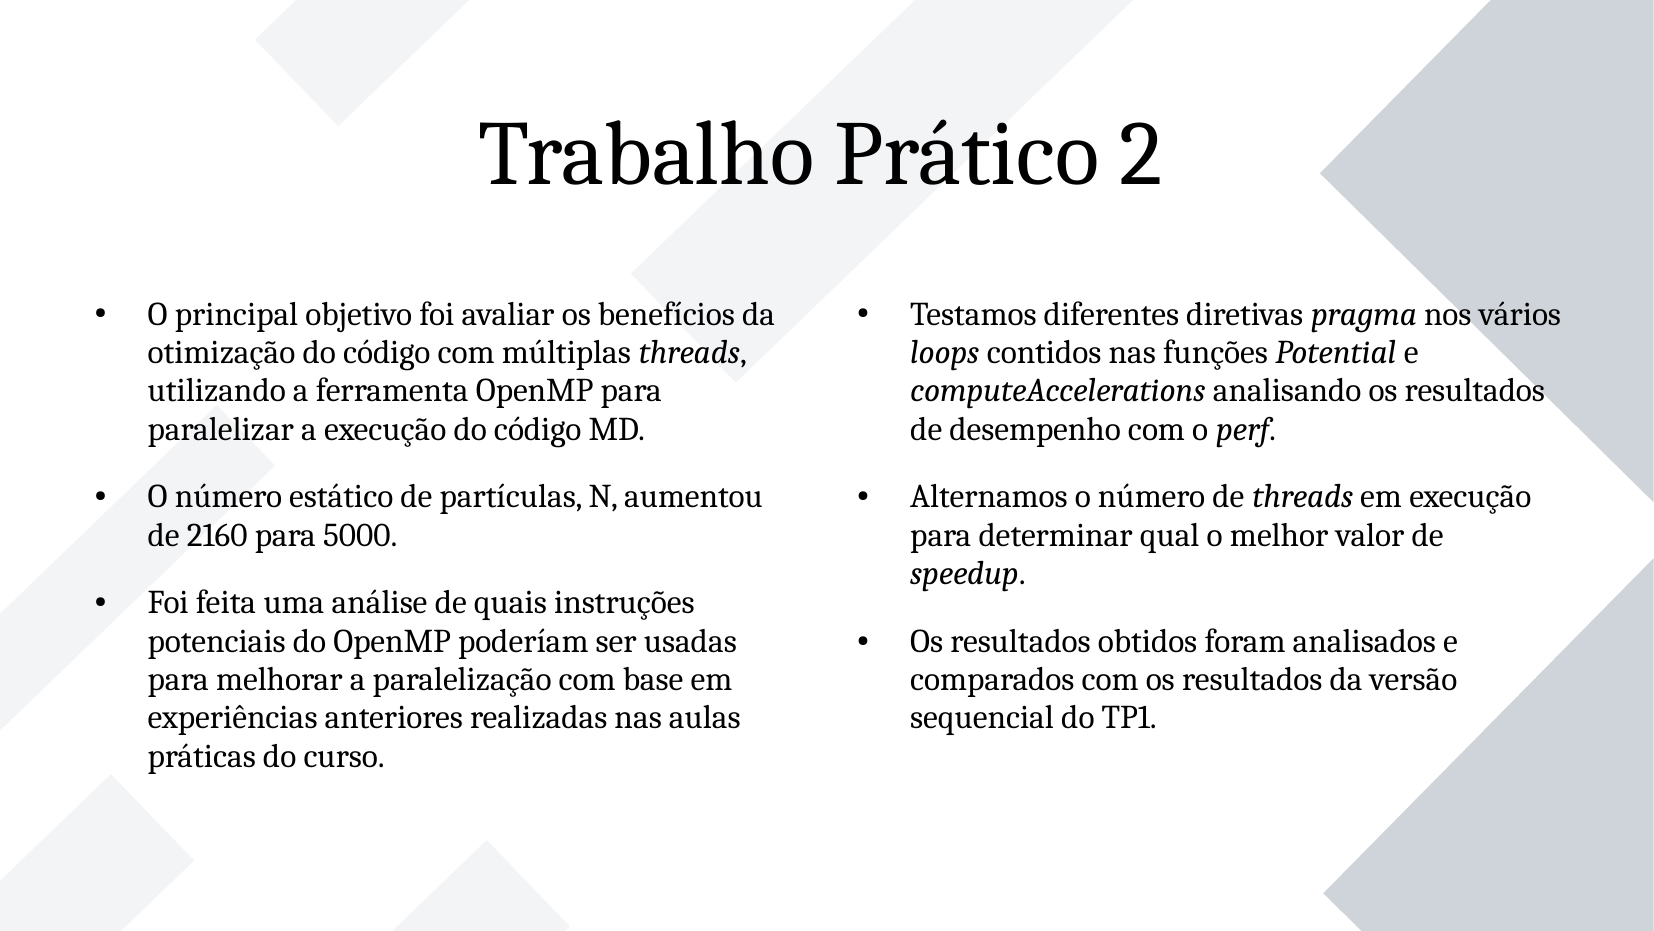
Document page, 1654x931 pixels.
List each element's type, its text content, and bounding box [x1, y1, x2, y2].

list Testamos diferentes diretivas pragma nos vários loops contidos nas funções Potential e computeAccelerations analisando os resultados de desempenho com o perf. Alternamos o número de threads em execução para determinar qual o melhor valor de speedup. Os resultados obtidos foram analisados e comparados com os resultados da versão sequencial do TP1. [839, 295, 1566, 835]
title Trabalho Prático 2 [76, 76, 1565, 233]
list O principal objetivo foi avaliar os benefícios da otimização do código com múltiplas threads, utilizando a ferramenta OpenMP para paralelizar a execução do código MD. O número estático de partículas, N, aumentou de 2160 para 5000. Foi feita uma análise de quais instruções potenciais do OpenMP poderíam ser usadas para melhorar a paralelização com base em experiências anteriores realizadas nas aulas práticas do curso. [76, 295, 803, 835]
